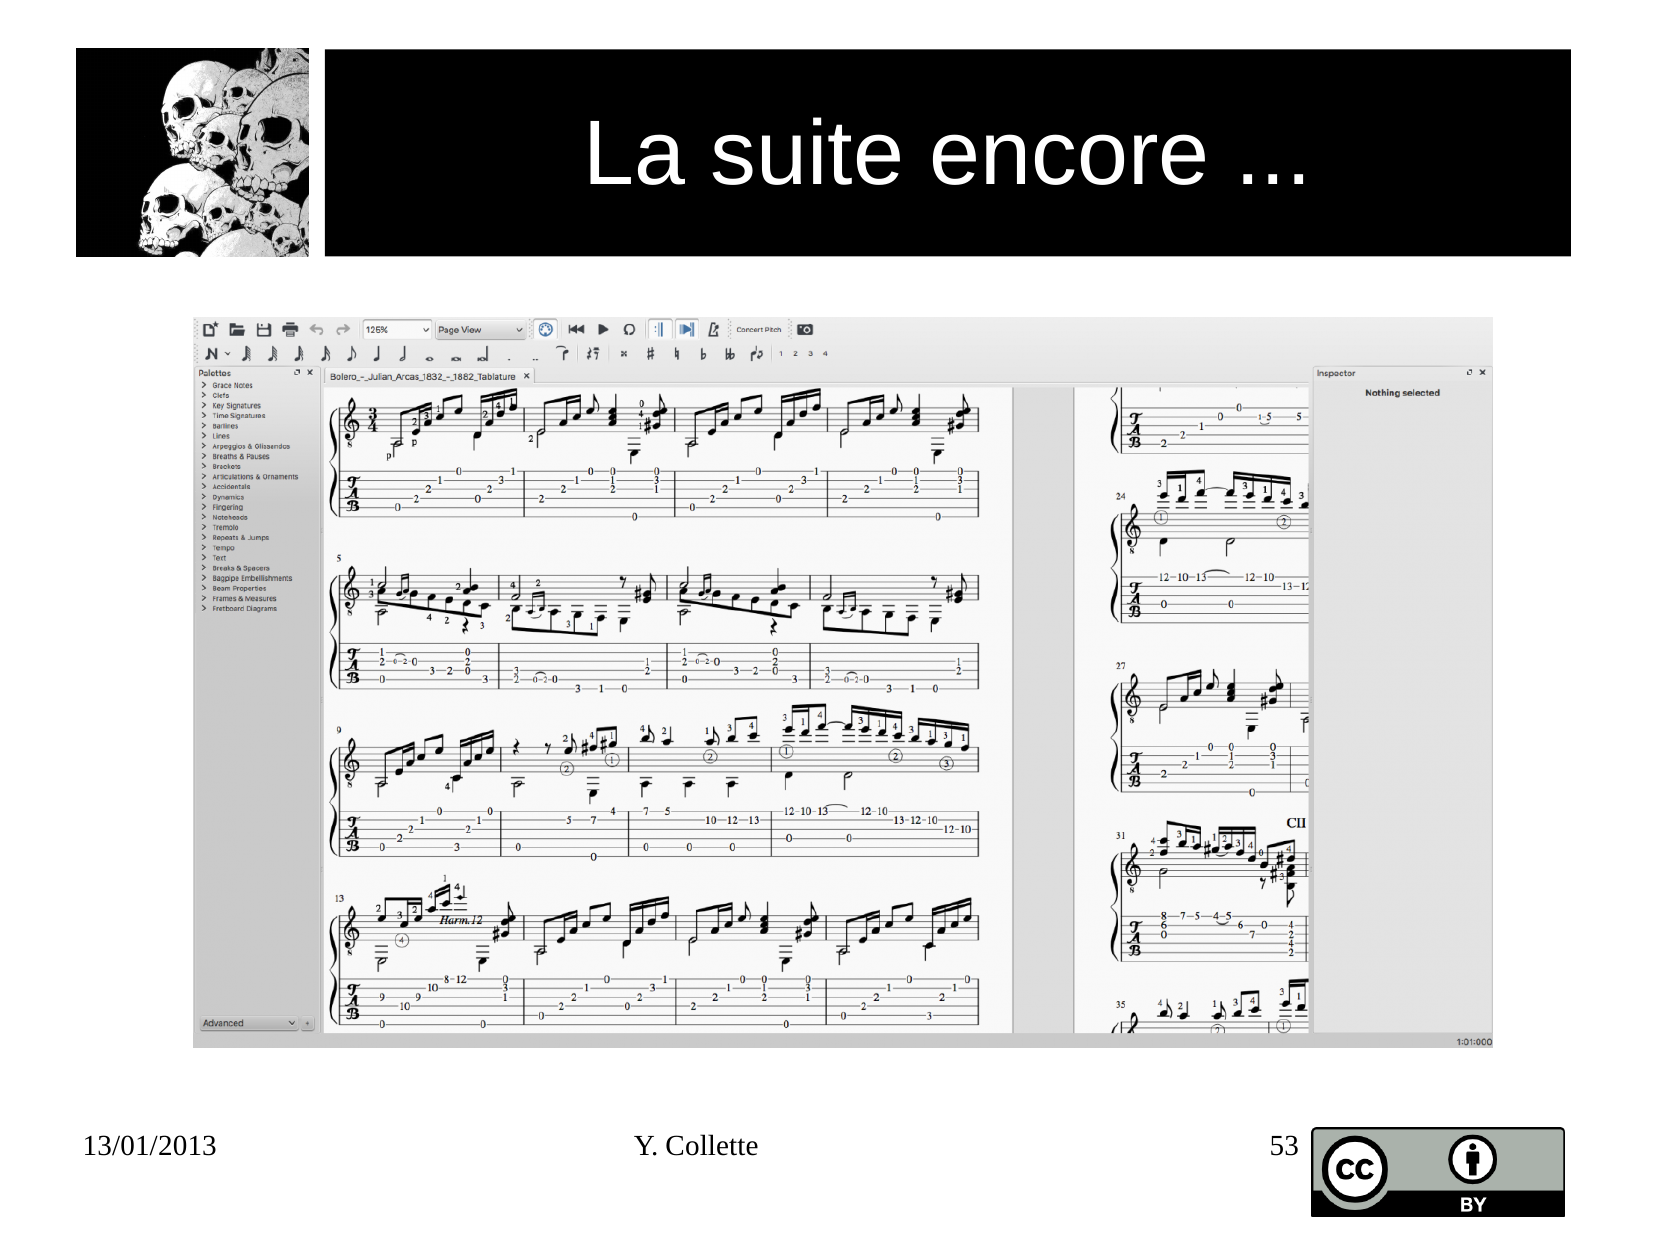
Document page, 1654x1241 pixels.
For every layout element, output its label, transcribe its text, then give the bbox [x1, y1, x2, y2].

title La suite encore ... [324, 49, 1571, 257]
picture [1311, 1127, 1565, 1217]
picture [193, 317, 1493, 1048]
picture [76, 48, 309, 257]
